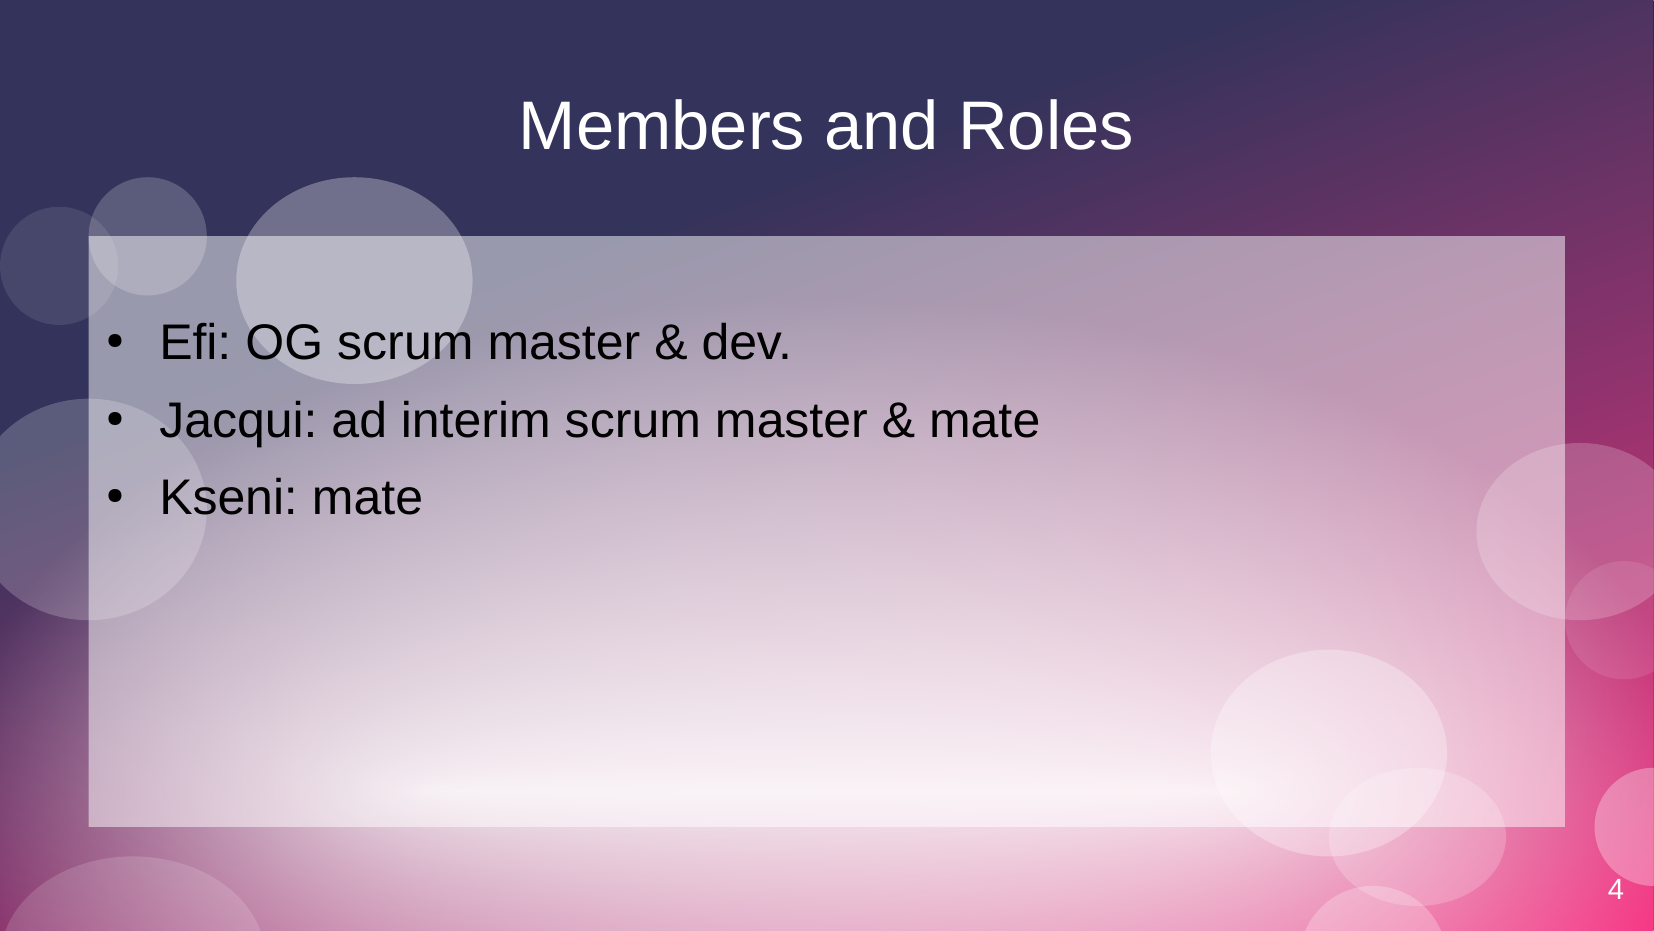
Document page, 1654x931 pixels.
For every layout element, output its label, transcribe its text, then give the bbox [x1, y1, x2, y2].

list Efi: OG scrum master & dev. Jacqui: ad interim scrum master & mate Kseni: mate [88, 236, 1565, 827]
title Members and Roles [88, 44, 1565, 207]
